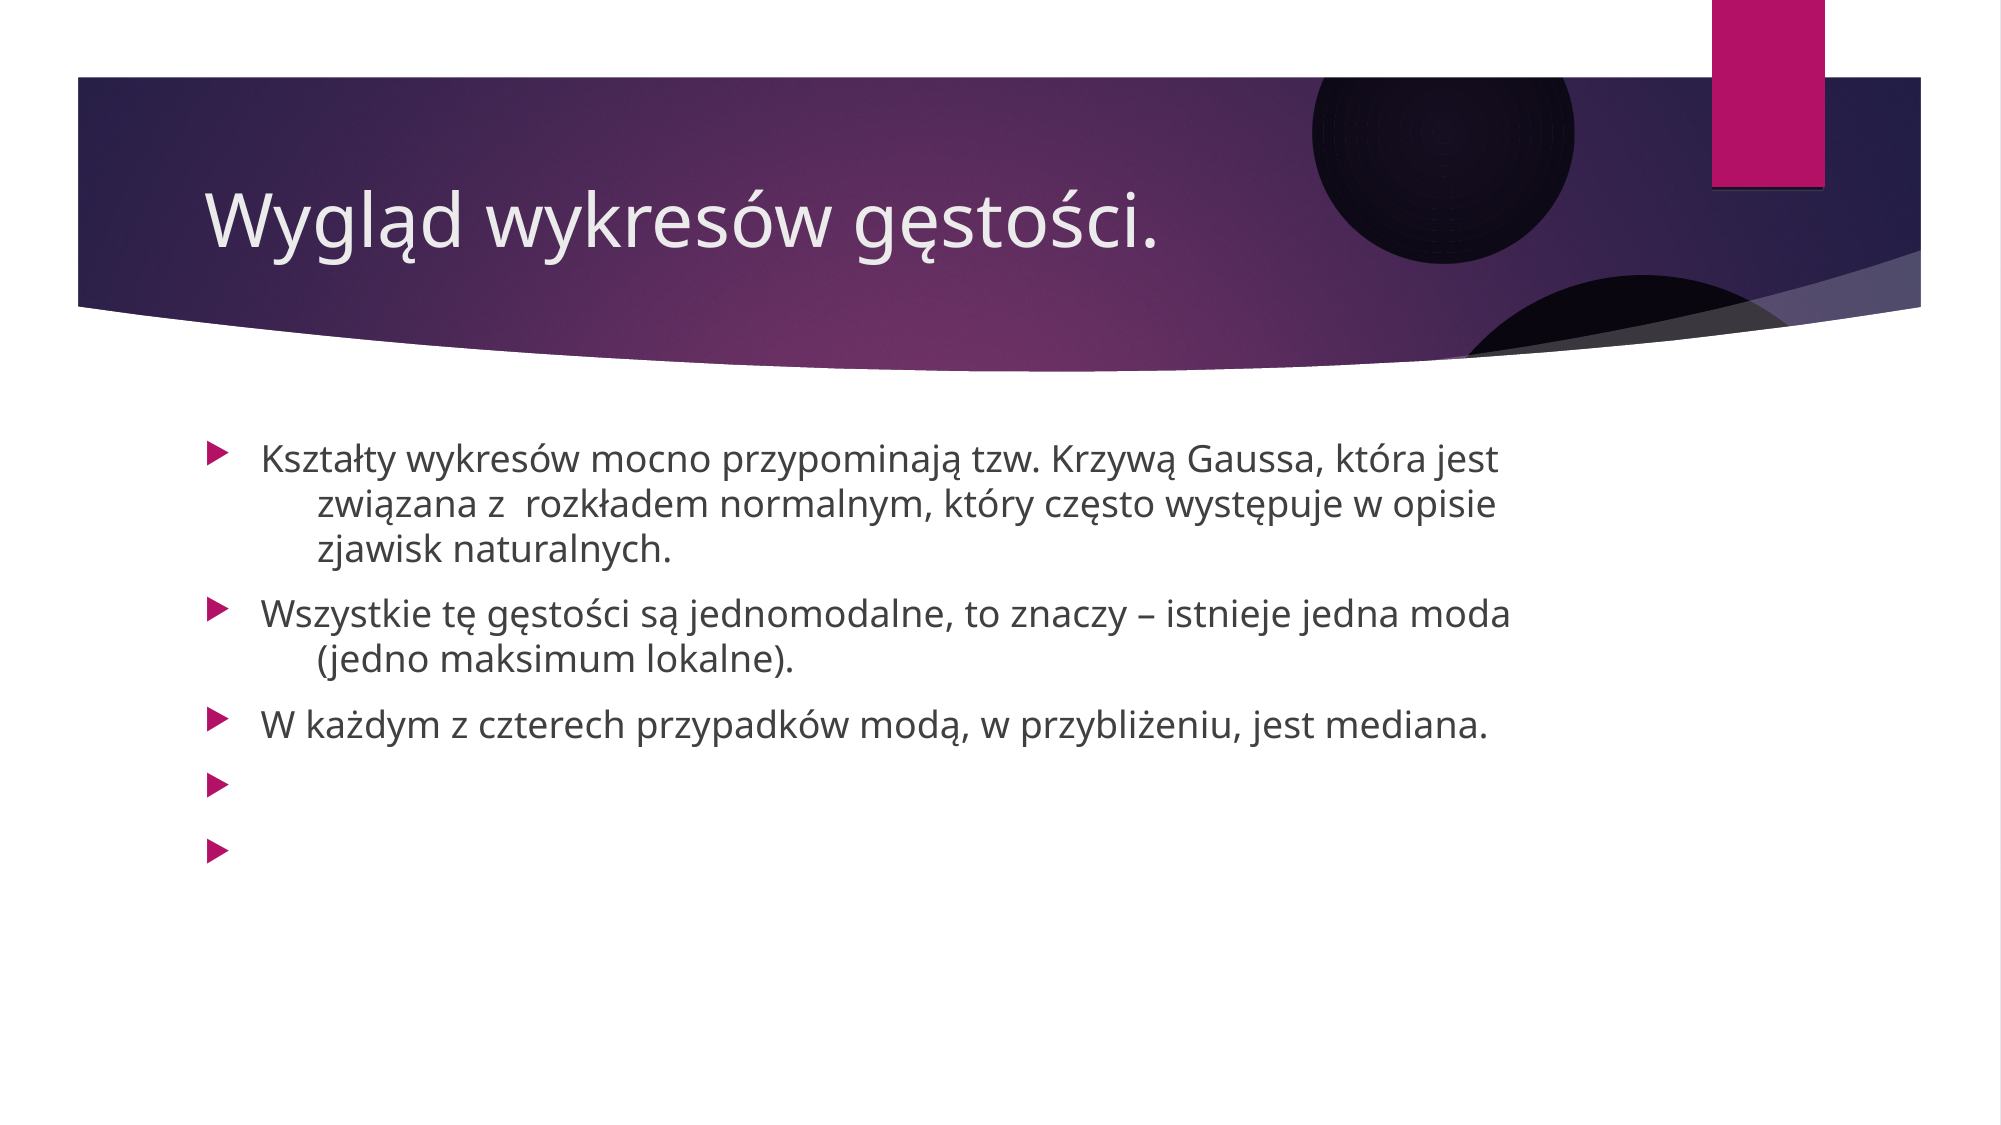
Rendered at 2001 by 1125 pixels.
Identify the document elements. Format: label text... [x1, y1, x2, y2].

title Wygląd wykresów gęstości. [189, 159, 1627, 276]
list Kształty wykresów mocno przypominają tzw. Krzywą Gaussa, która jest związana z rozkładem normalnym, który często występuje w opisie zjawisk naturalnych. Wszystkie tę gęstości są jednomodalne, to znaczy – istnieje jedna moda (jedno maksimum lokalne). W każdym z czterech przypadków modą, w przybliżeniu, jest mediana. [189, 427, 1638, 988]
